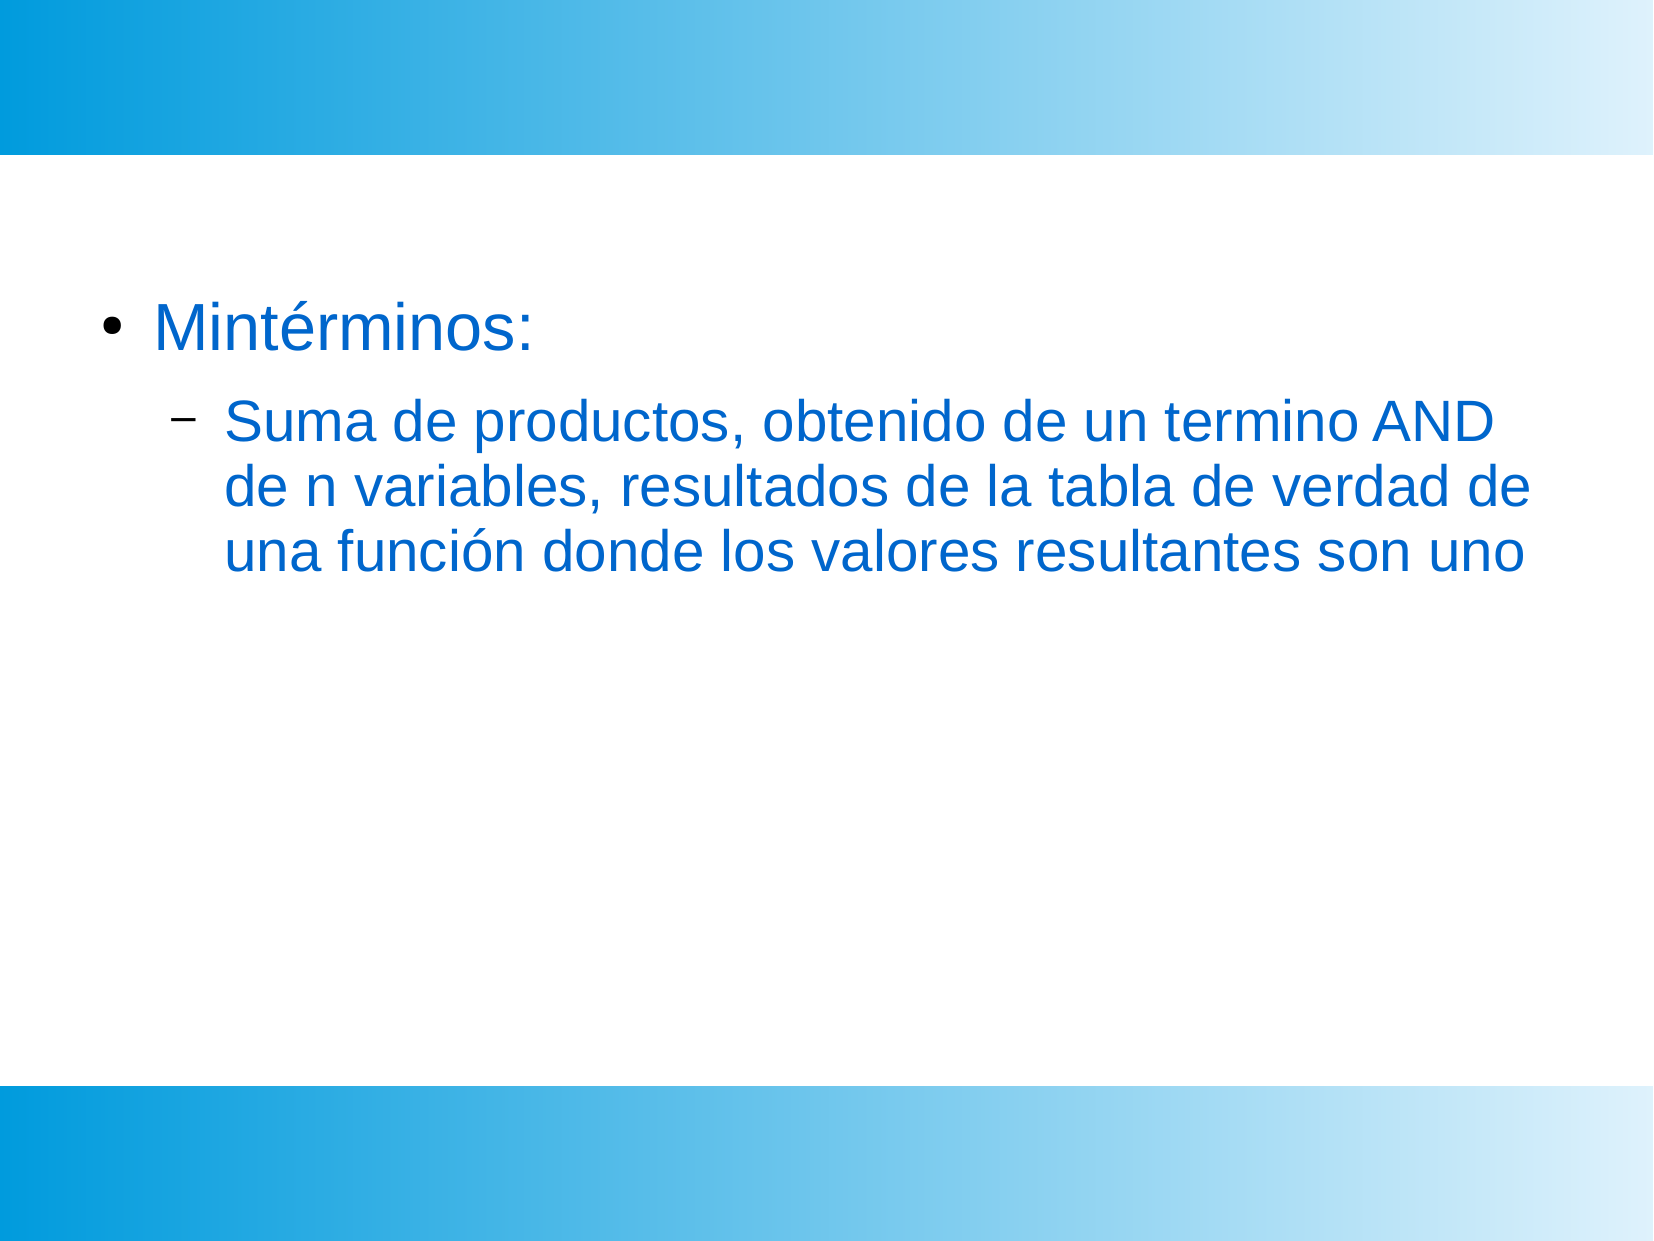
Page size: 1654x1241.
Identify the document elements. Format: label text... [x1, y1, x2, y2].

table_cell X [332, 1086, 336, 1241]
table_cell 1 [429, 0, 433, 154]
table_cell 1 [429, 1086, 433, 1241]
table_cell X [332, 0, 336, 154]
list Mintérminos: Suma de productos, obtenido de un termino AND de n variables, resultados de la tabla de verdad de una función donde los valores resultantes son uno [82, 290, 1571, 1010]
